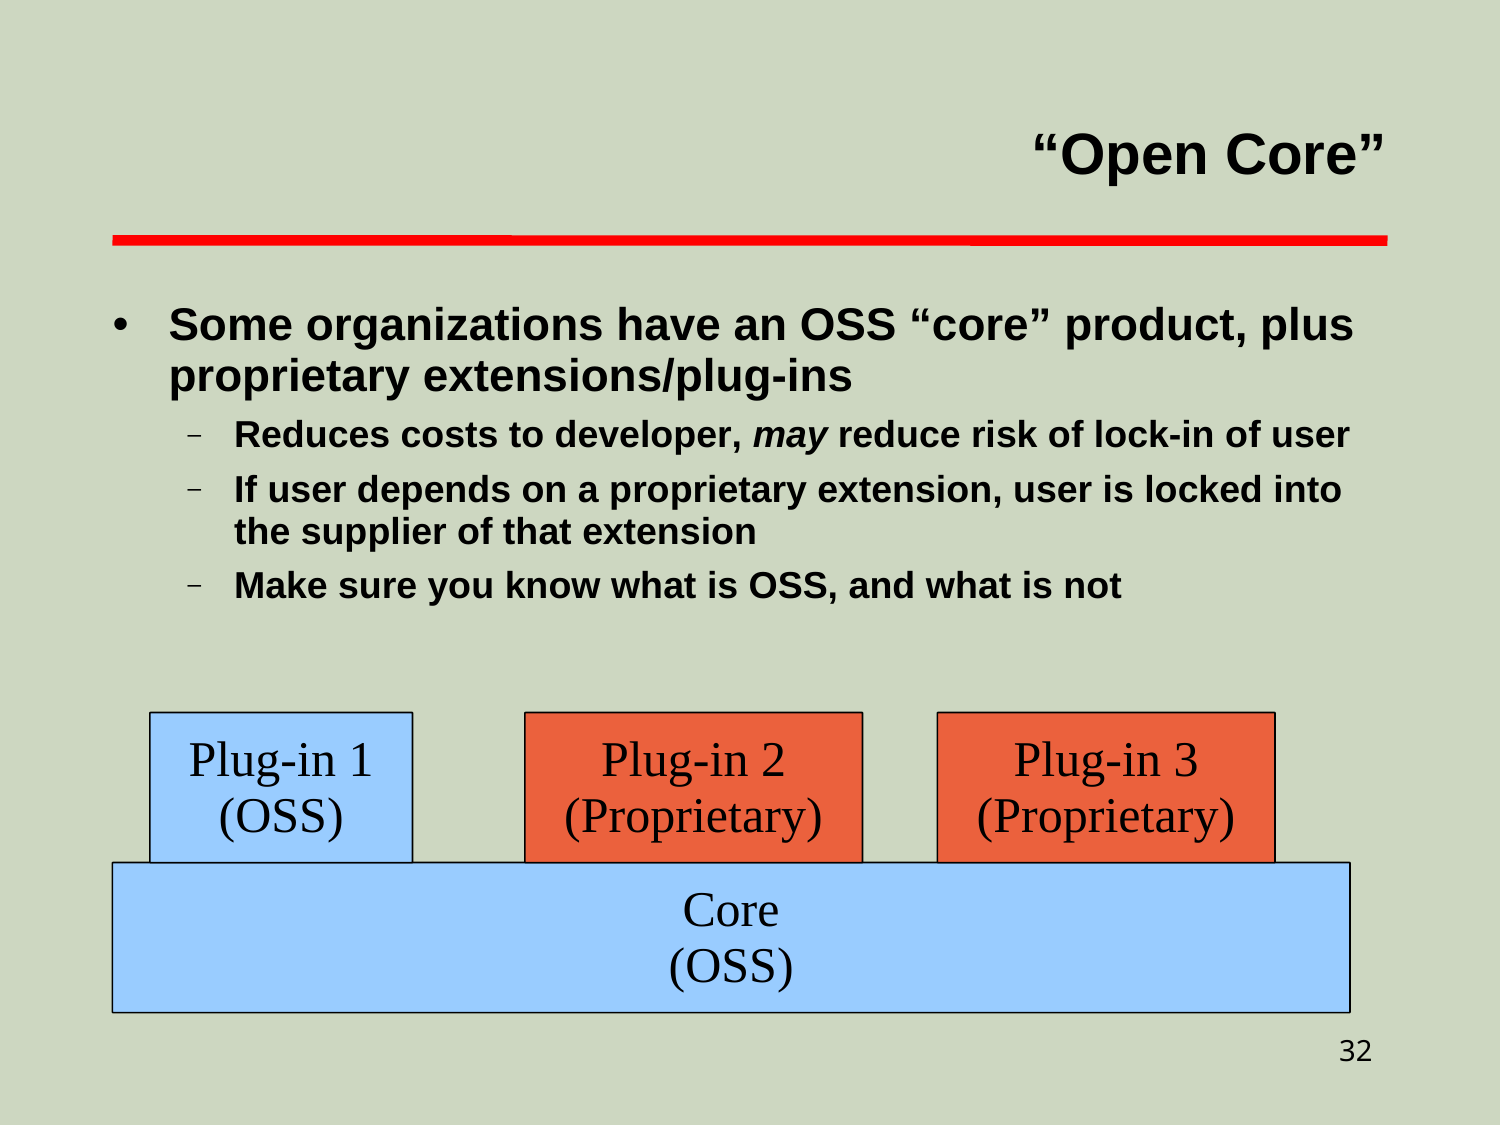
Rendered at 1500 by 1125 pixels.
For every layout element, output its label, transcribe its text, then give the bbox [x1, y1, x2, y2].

text_box Plug-in 3 (Proprietary) [937, 712, 1276, 863]
text_box Core (OSS) [112, 862, 1351, 1013]
title “Open Core” [337, 93, 1388, 216]
list Some organizations have an OSS “core” product, plus proprietary extensions/plug-ins Reduces costs to developer, may reduce risk of lock-in of user If user depends on a proprietary extension, user is locked into the supplier of that extension Make sure you know what is OSS, and what is not [112, 299, 1388, 1083]
text_box Plug-in 1 (OSS) [149, 712, 413, 863]
text_box Plug-in 2 (Proprietary) [524, 712, 863, 863]
